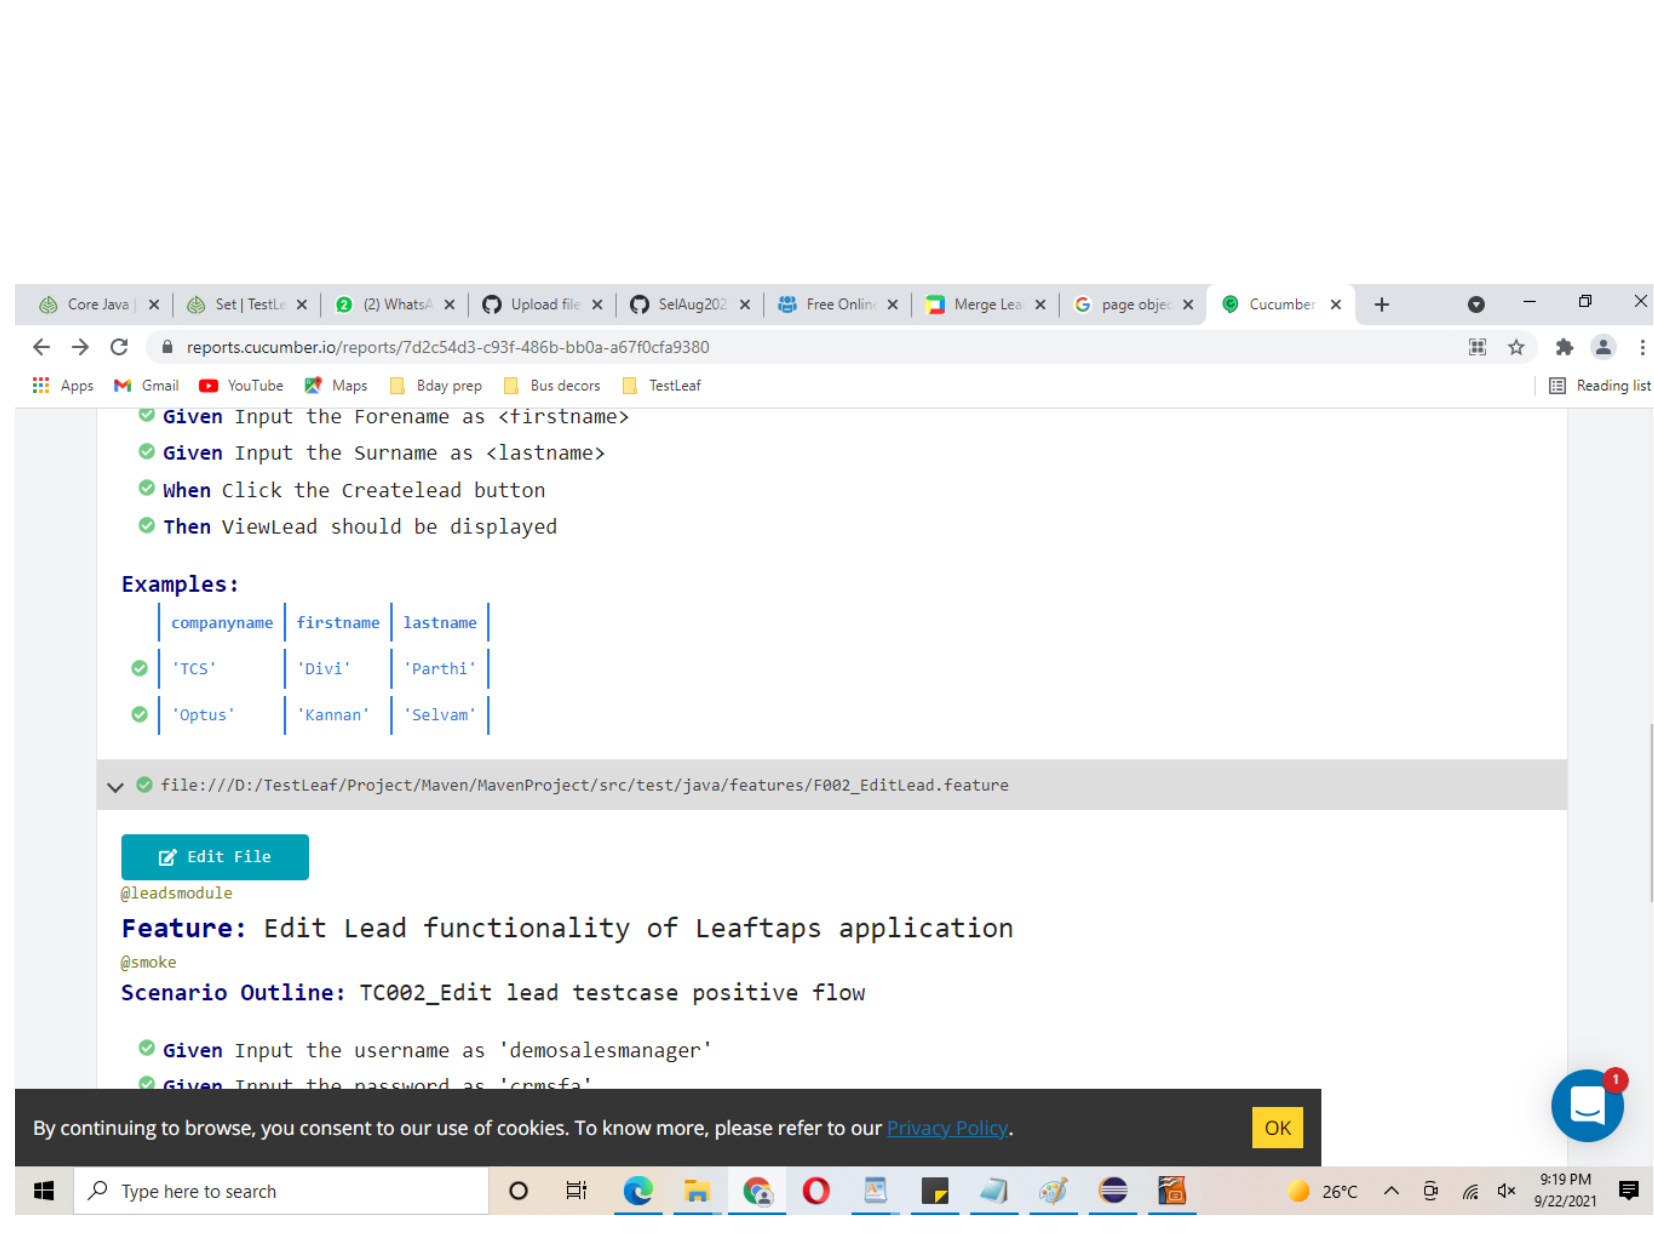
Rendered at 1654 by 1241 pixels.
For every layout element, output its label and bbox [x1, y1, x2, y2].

picture [15, 284, 1654, 1215]
